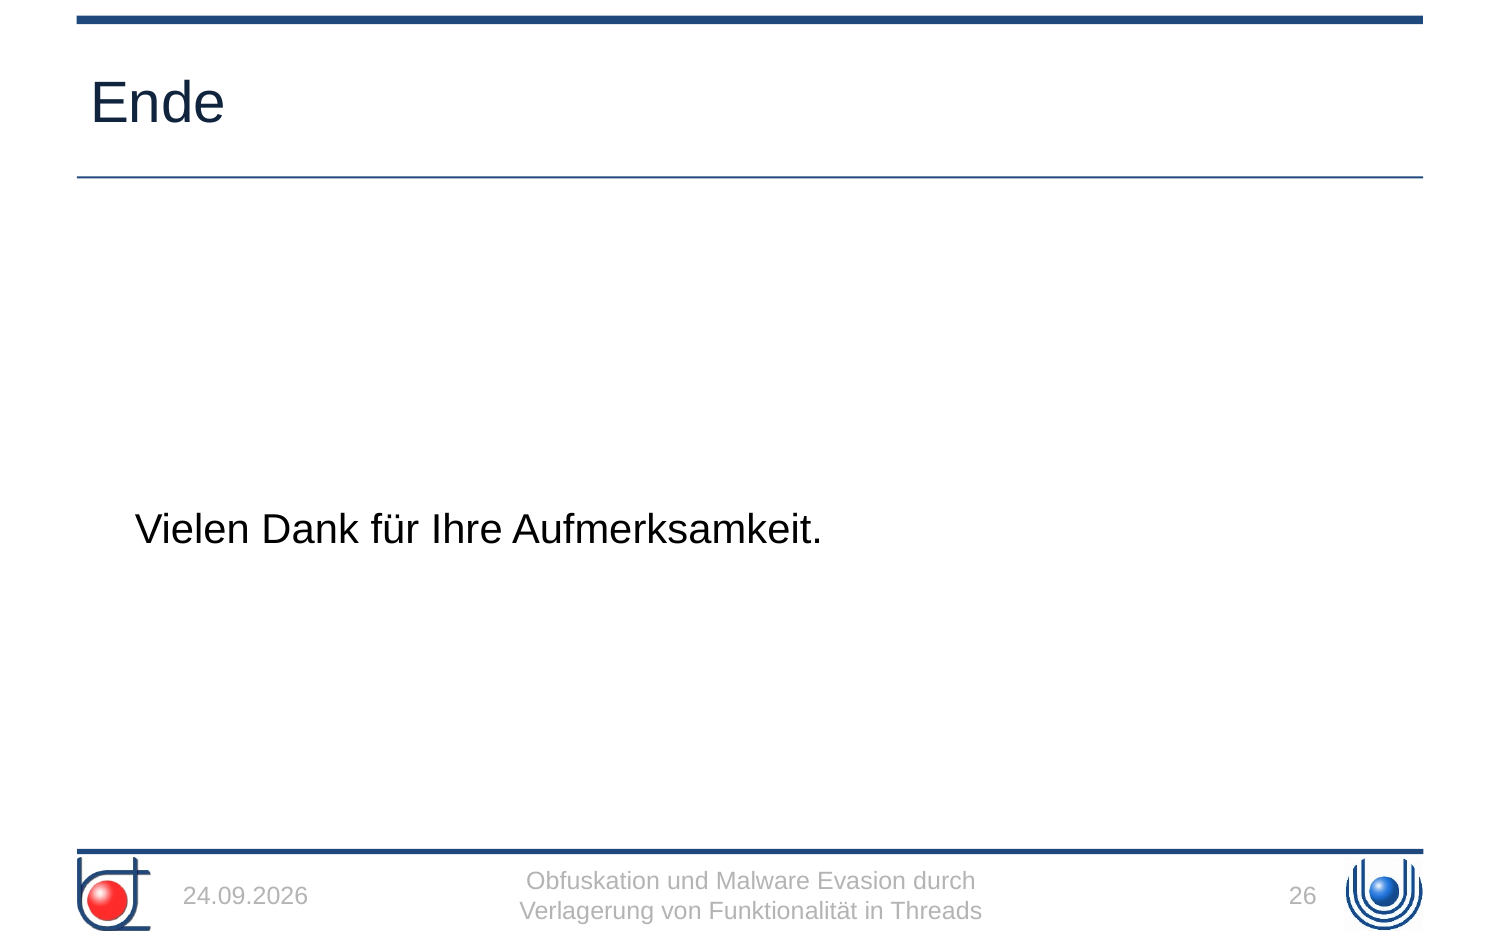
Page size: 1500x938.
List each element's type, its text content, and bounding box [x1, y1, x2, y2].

slide_number 30.08.2021 [183, 860, 454, 929]
picture [76, 857, 151, 931]
slide_number <number> [1047, 860, 1317, 929]
footer Obfuskation und Malware Evasion durch Verlagerung von Funktionalität in Threads [456, 860, 1047, 929]
text_box Vielen Dank für Ihre Aufmerksamkeit. [120, 195, 1381, 841]
picture [1344, 857, 1423, 931]
title Ende [75, 19, 1425, 178]
